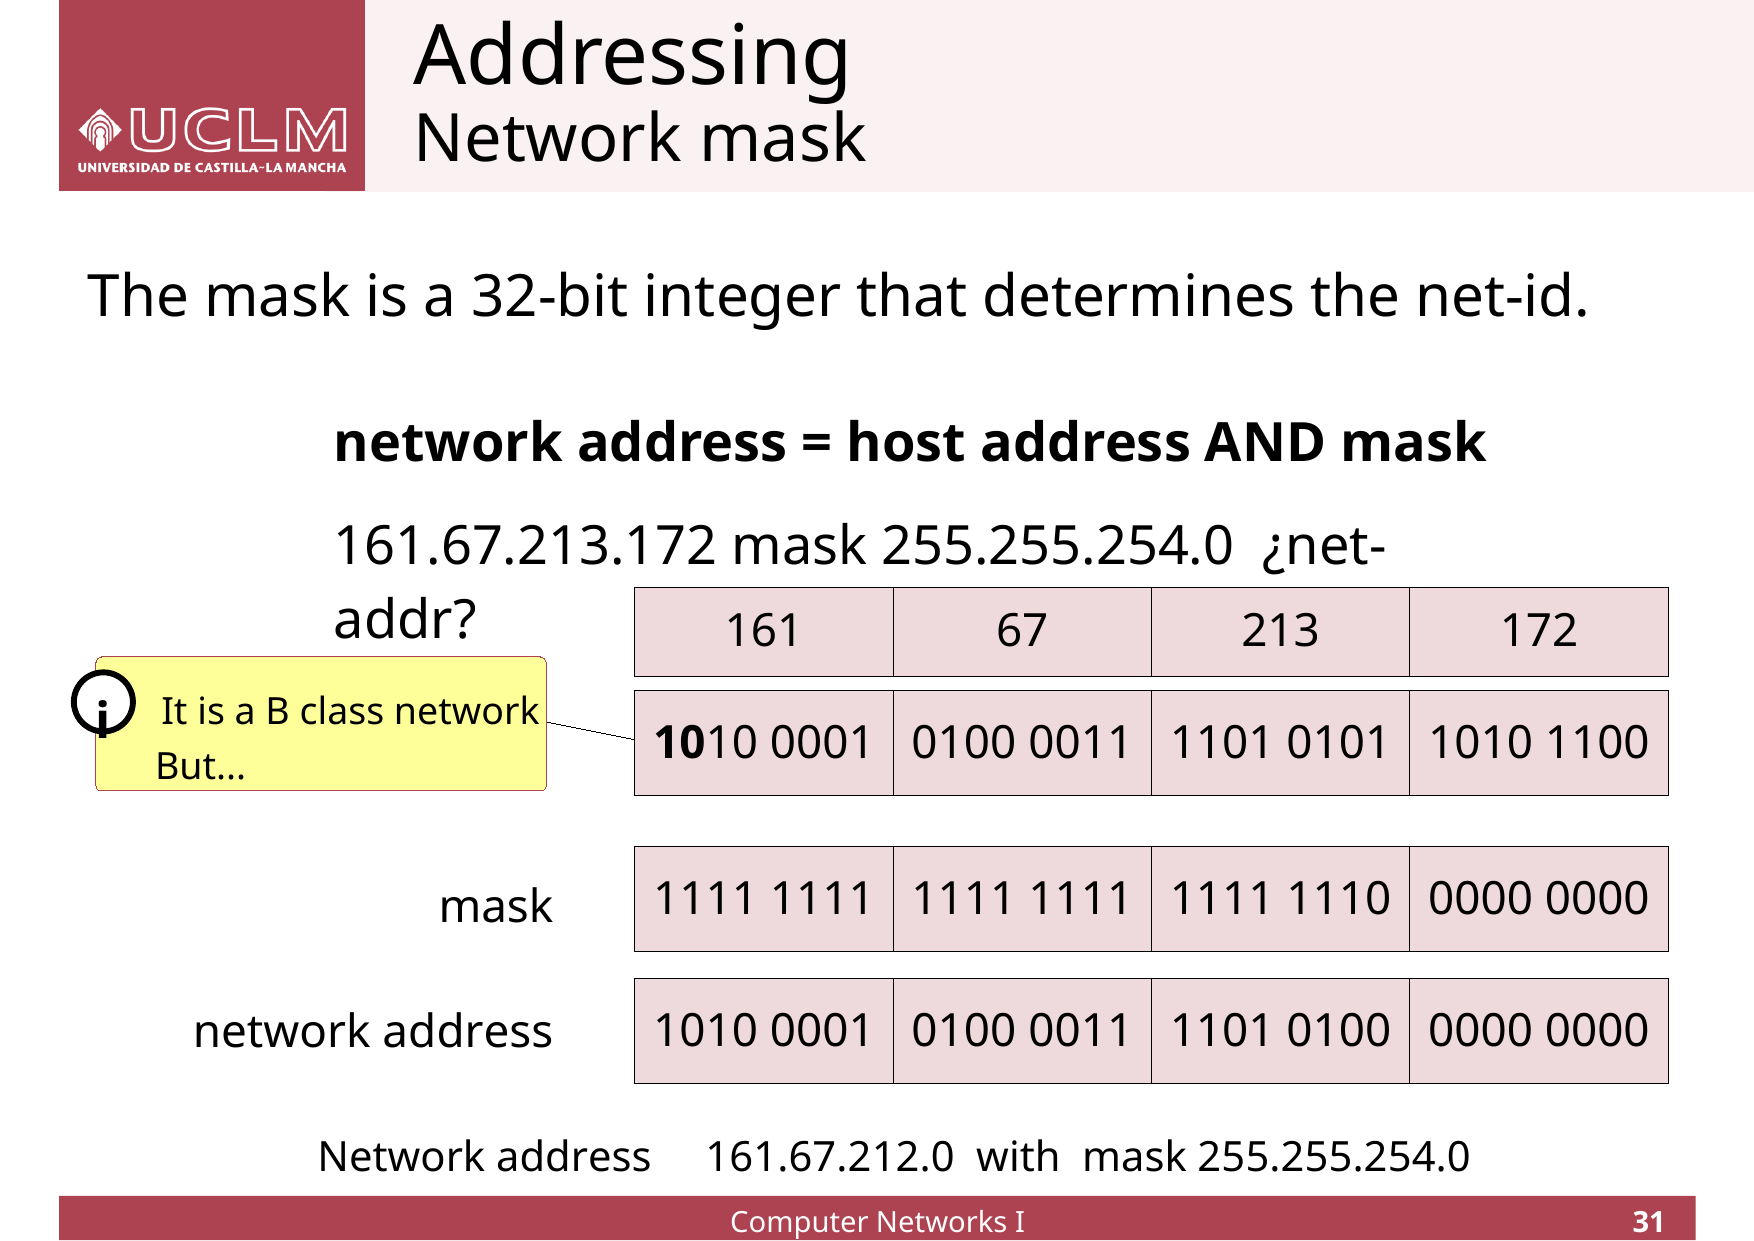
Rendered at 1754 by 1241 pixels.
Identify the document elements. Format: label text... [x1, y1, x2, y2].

text_box 1010 0001 [634, 690, 894, 796]
text_box 1111 1111 [634, 846, 893, 952]
title Addressing Network mask [413, 0, 1667, 198]
text_box [73, 672, 133, 728]
text_box Network address 161.67.212.0 with mask 255.255.254.0 [317, 1122, 1631, 1184]
text_box i [89, 680, 118, 754]
text_box 161 [634, 587, 893, 677]
text_box 1101 0100 [1151, 978, 1410, 1084]
text_box It is a B class network But... [95, 656, 547, 775]
text_box 213 [1151, 587, 1409, 677]
text_box network address [223, 993, 554, 1067]
text_box 1010 1100 [1409, 690, 1669, 796]
text_box 1111 1110 [1151, 846, 1409, 952]
text_box 0100 0011 [894, 690, 1151, 796]
text_box 1010 0001 [634, 978, 893, 1084]
list network address = host address AND mask 161.67.213.172 mask 255.255.254.0 ¿net-addr? [333, 403, 1501, 584]
text_box 0000 0000 [1409, 846, 1669, 952]
picture [59, 0, 365, 191]
text_box 0100 0011 [893, 978, 1151, 1084]
text_box mask [377, 868, 554, 942]
text_box 1101 0101 [1151, 690, 1409, 796]
text_box 1111 1111 [893, 846, 1151, 952]
list The mask is a 32-bit integer that determines the net-id. [87, 254, 1667, 340]
text_box 172 [1409, 587, 1669, 677]
text_box 0000 0000 [1410, 978, 1669, 1084]
text_box 67 [893, 587, 1151, 677]
